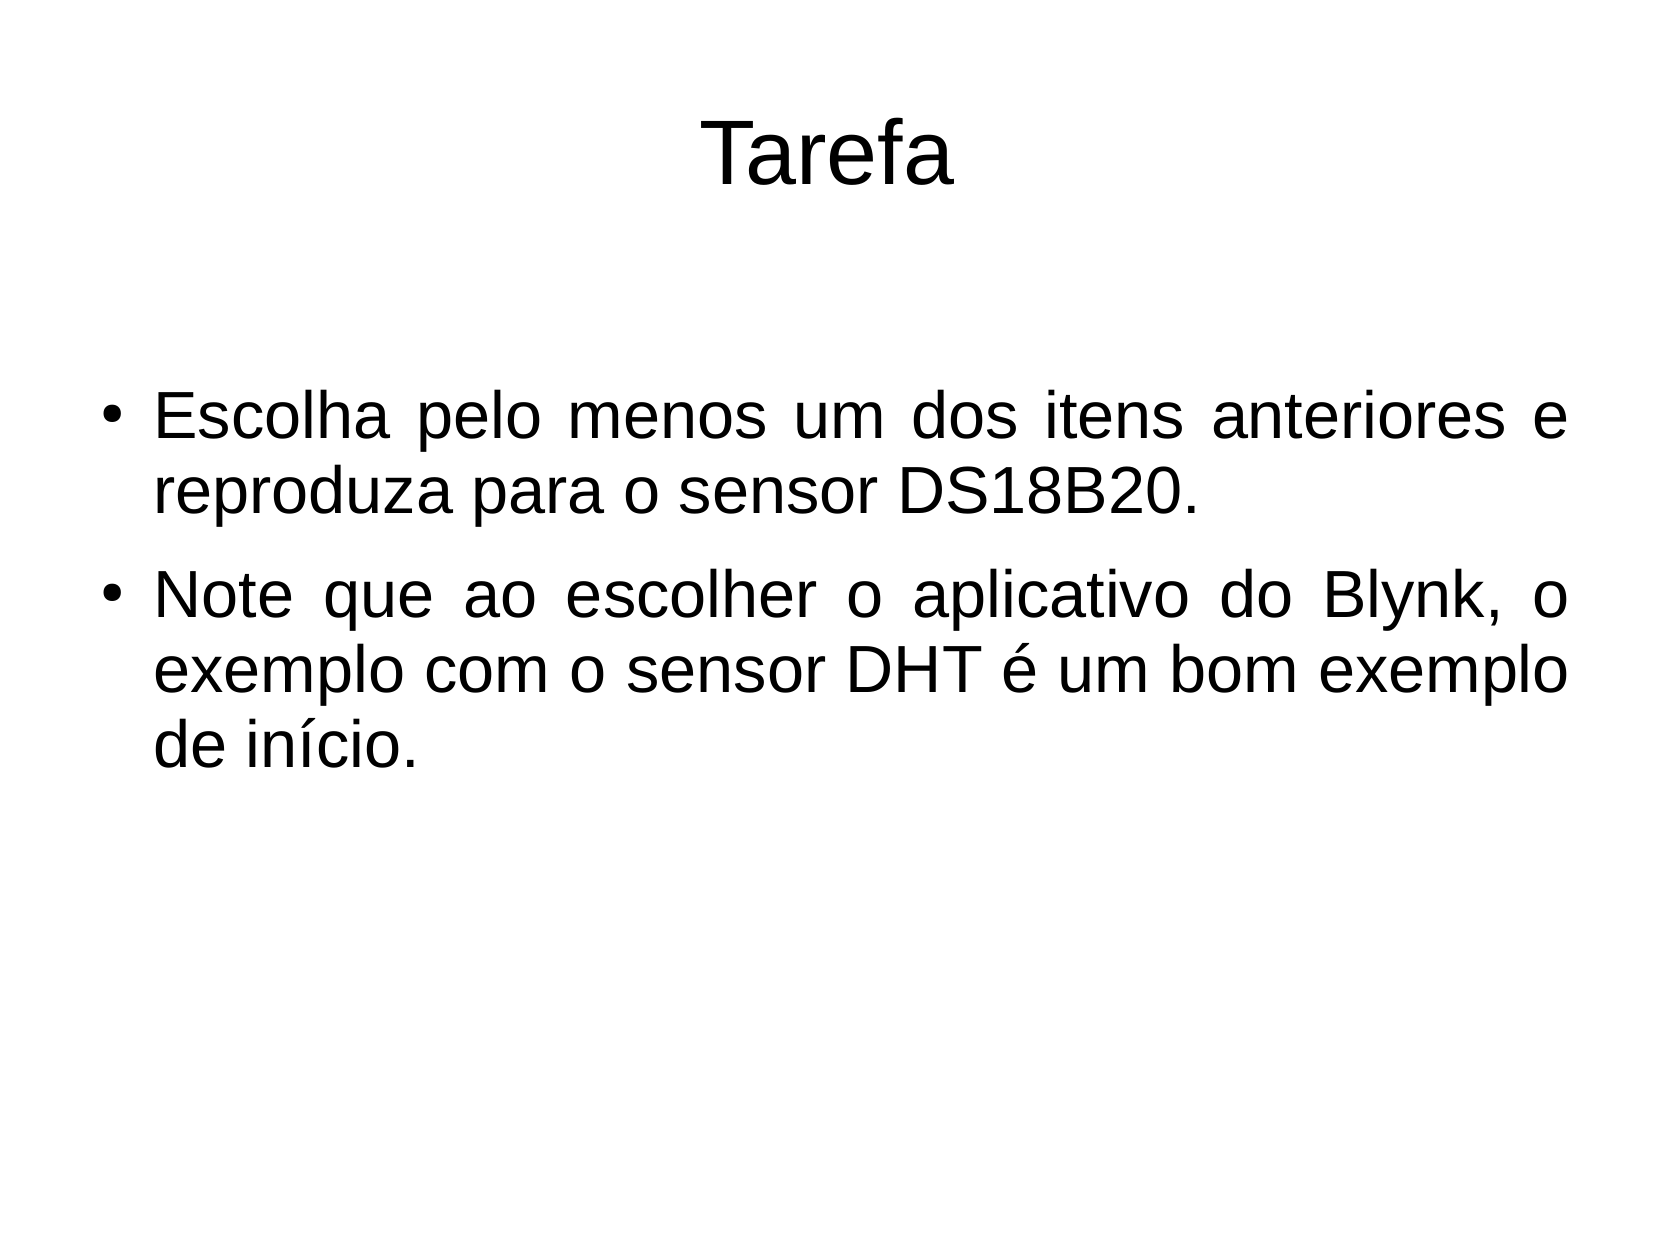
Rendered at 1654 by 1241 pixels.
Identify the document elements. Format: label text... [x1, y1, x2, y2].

list Escolha pelo menos um dos itens anteriores e reproduza para o sensor DS18B20. Note que ao escolher o aplicativo do Blynk, o exemplo com o sensor DHT é um bom exemplo de início. [82, 377, 1571, 1052]
title Tarefa [82, 49, 1571, 257]
